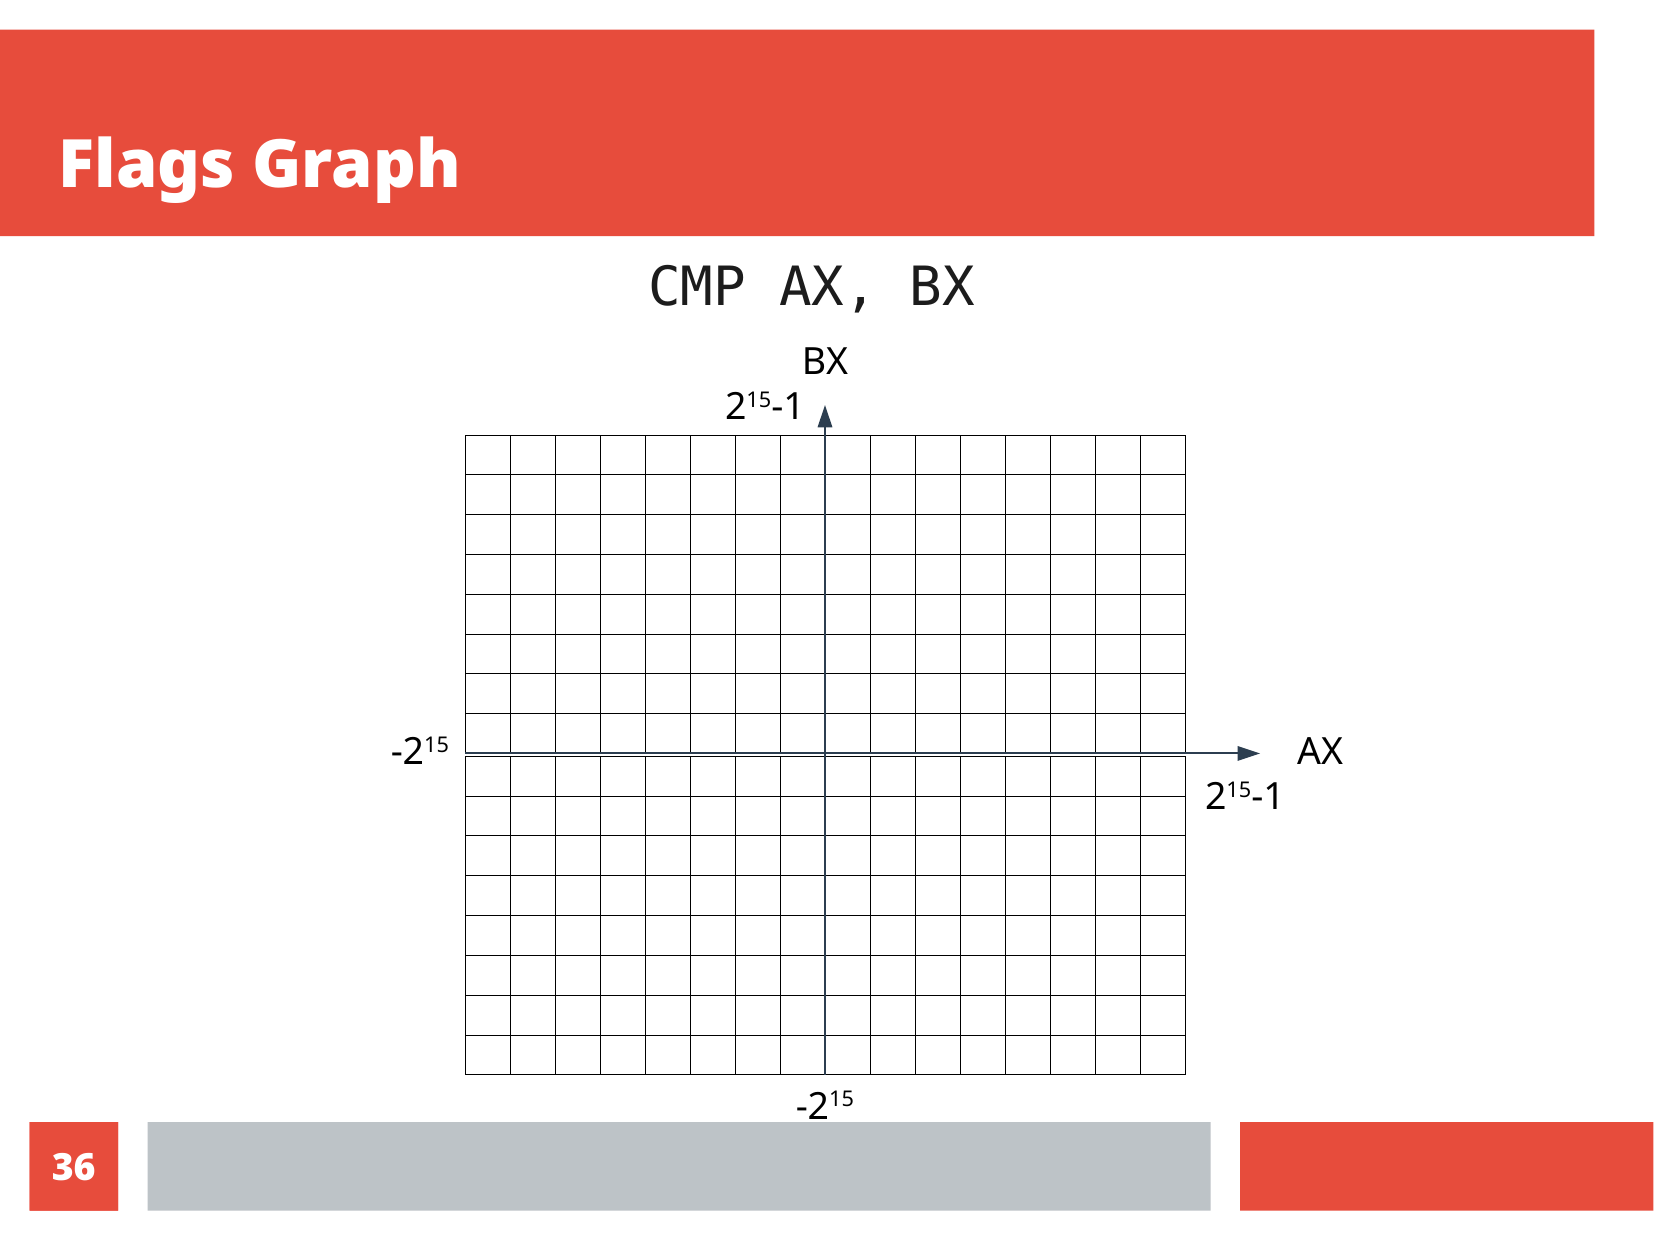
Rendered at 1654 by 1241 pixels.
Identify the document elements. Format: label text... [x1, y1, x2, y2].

text_box 215-1 [1200, 765, 1291, 826]
text_box -215 [780, 1074, 871, 1135]
text_box 215-1 [720, 375, 811, 436]
title Flags Graph [59, 59, 1595, 207]
text_box AX [1275, 720, 1366, 781]
list CMP AX, BX [59, 255, 1565, 351]
text_box -215 [375, 720, 466, 781]
text_box BX [780, 330, 871, 391]
